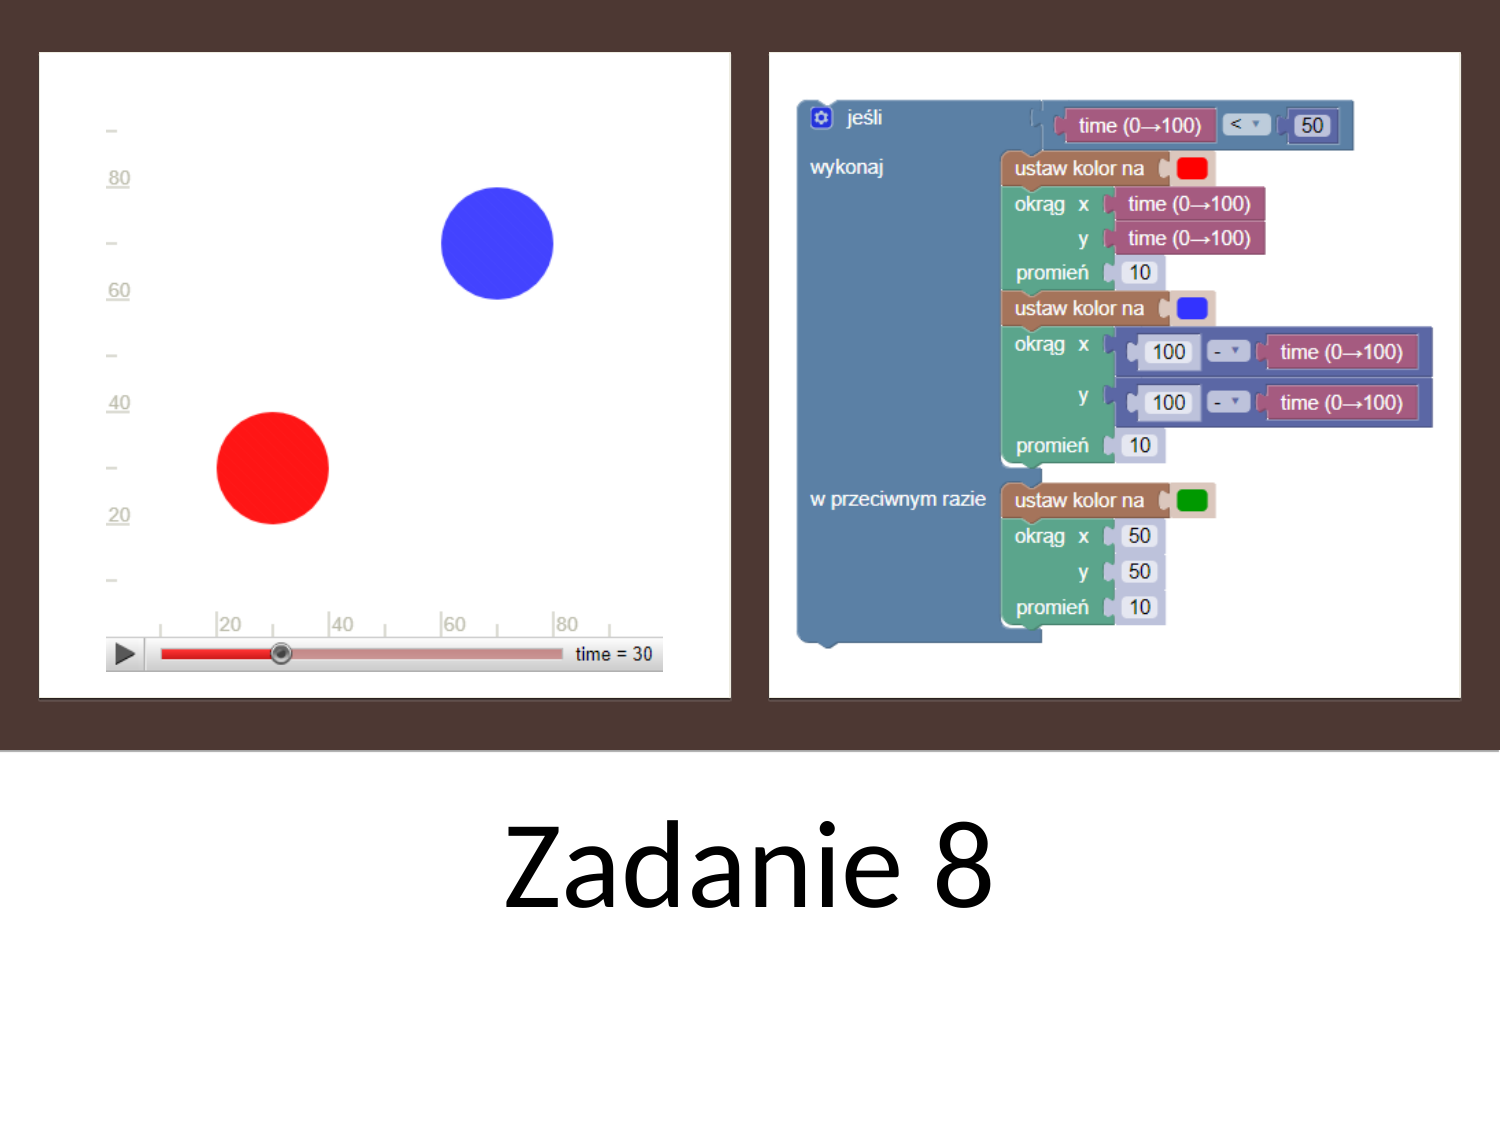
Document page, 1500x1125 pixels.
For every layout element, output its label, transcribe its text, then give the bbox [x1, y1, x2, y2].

text_box [0, 0, 1500, 750]
picture [106, 78, 663, 672]
picture [779, 78, 1451, 672]
title Zadanie 8 [187, 761, 1313, 942]
